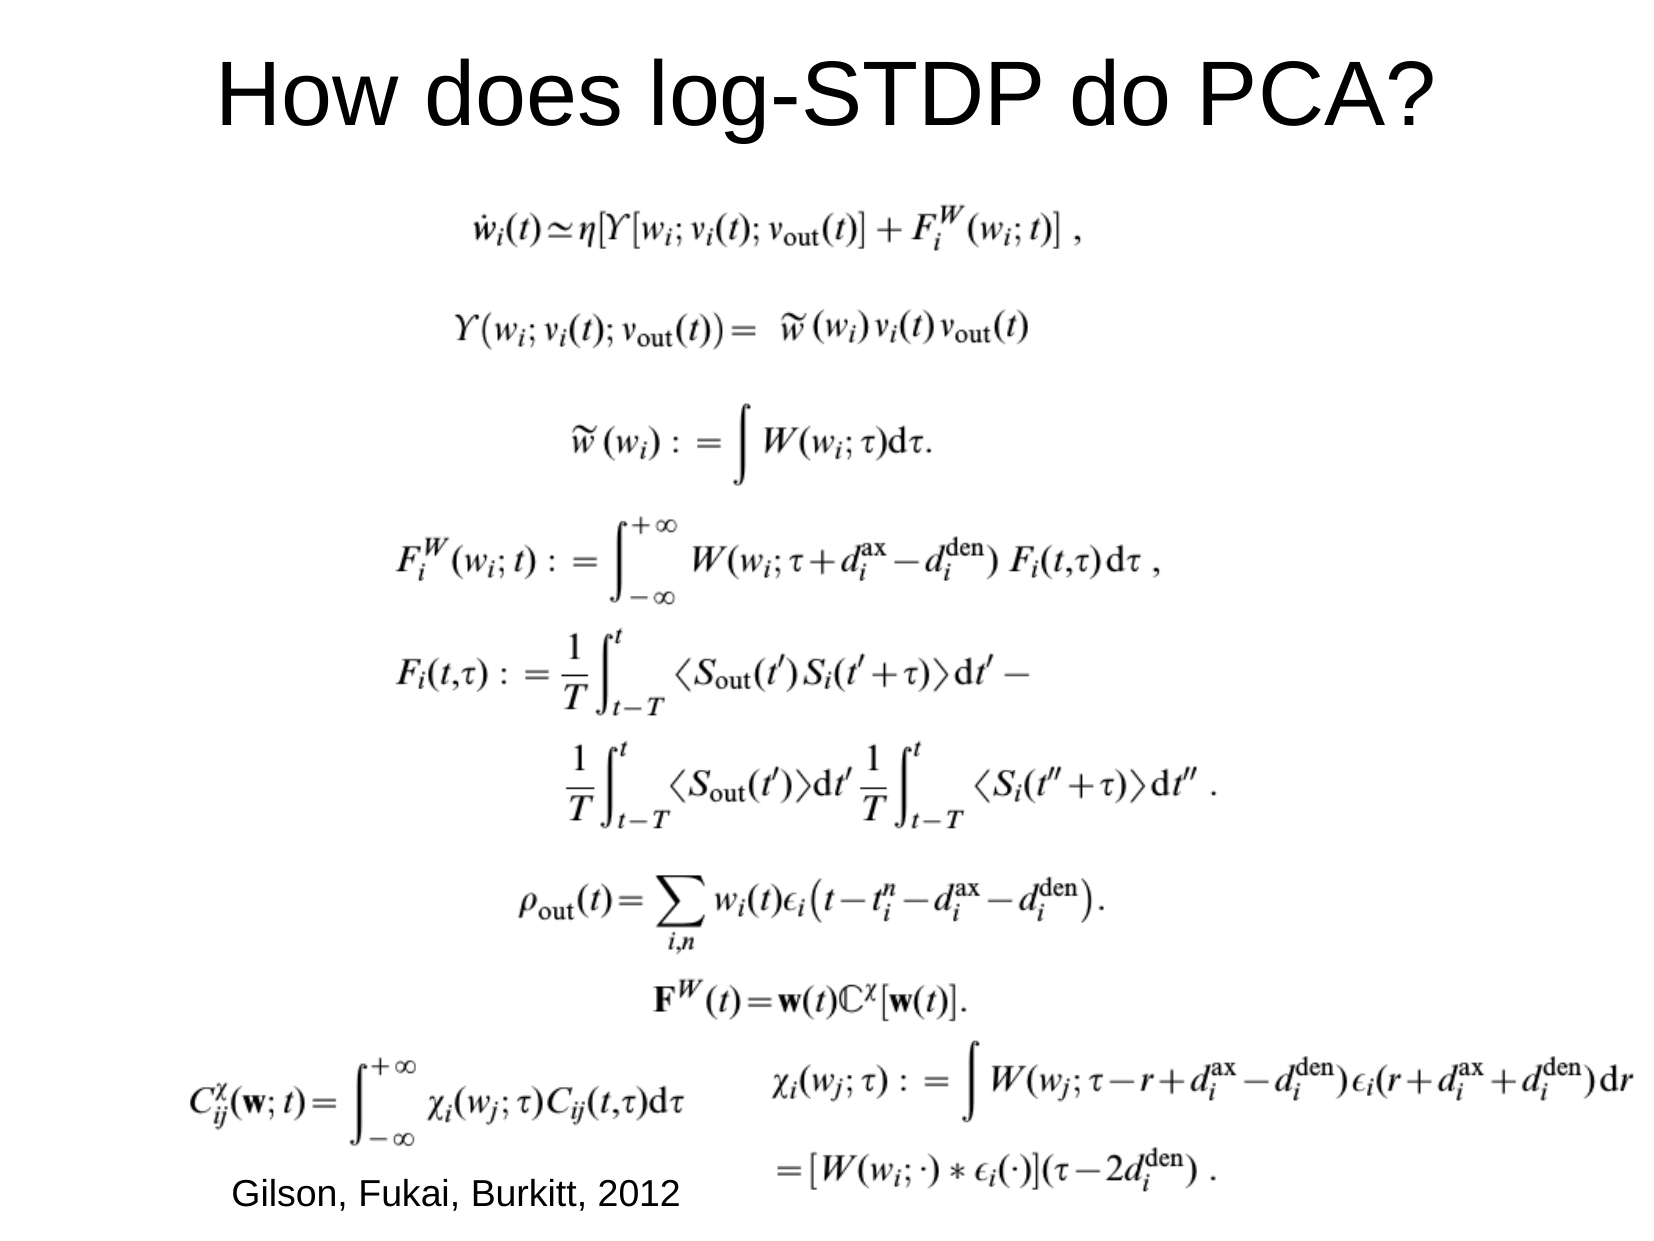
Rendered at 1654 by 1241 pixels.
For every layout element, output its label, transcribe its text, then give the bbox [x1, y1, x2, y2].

picture [374, 385, 1239, 841]
picture [446, 296, 765, 361]
text_box Gilson, Fukai, Burkitt, 2012 [216, 1176, 697, 1222]
picture [153, 852, 1649, 1215]
picture [767, 297, 1053, 360]
title How does log-STDP do PCA? [82, 0, 1571, 198]
picture [452, 192, 1096, 268]
